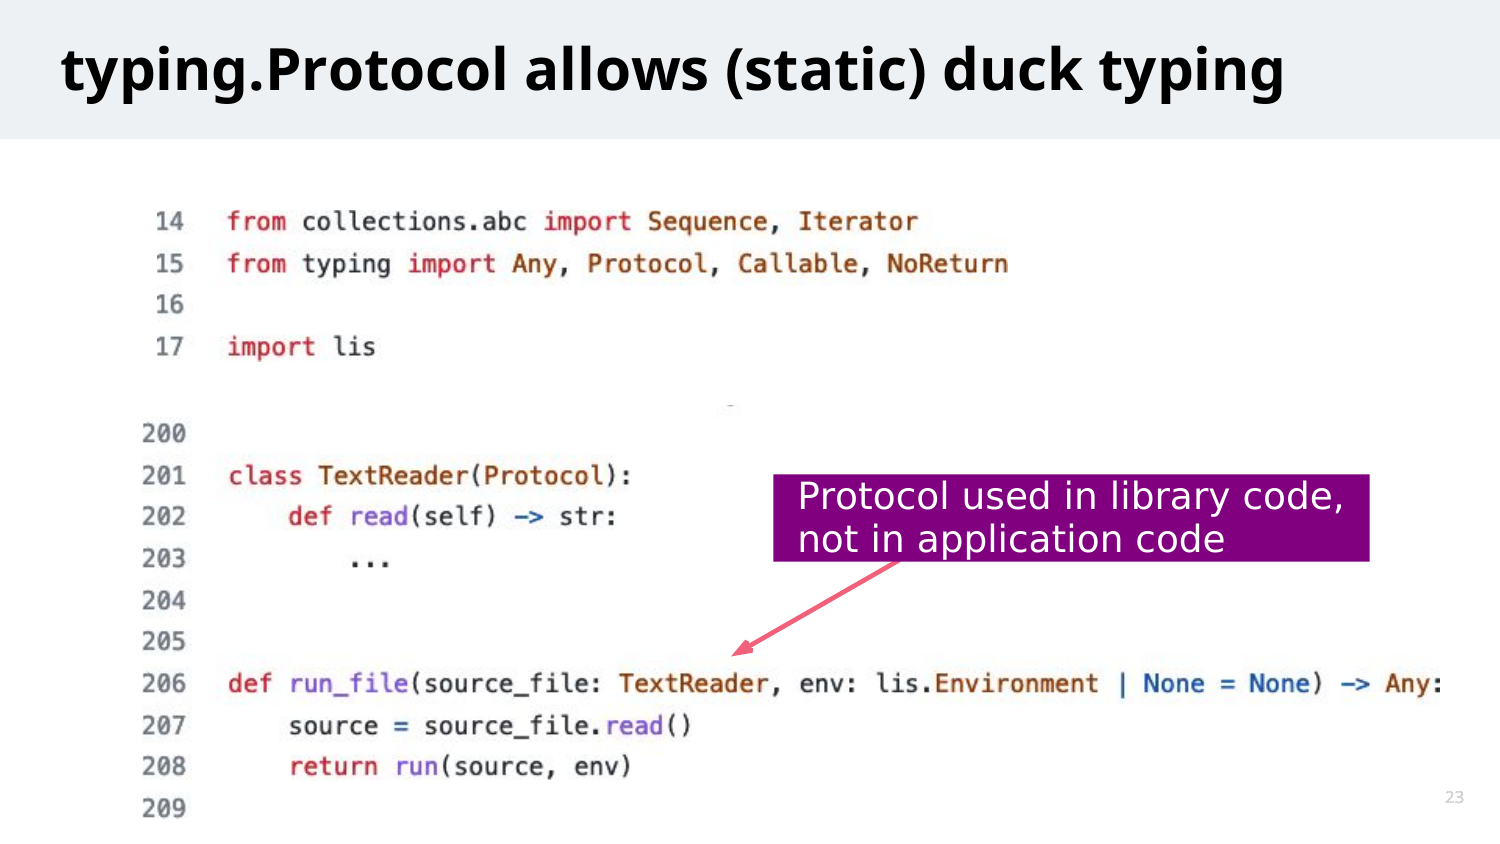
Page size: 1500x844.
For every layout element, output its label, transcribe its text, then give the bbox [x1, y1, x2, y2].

text_box typing.Protocol allows (static) duck typing [60, 28, 1287, 108]
text_box [0, 139, 1500, 844]
picture [142, 405, 1440, 819]
text_box 23 [1445, 785, 1465, 809]
text_box Protocol used in library code, not in application code [773, 474, 1370, 562]
text_box [1, 1, 1499, 138]
picture [157, 210, 1008, 362]
